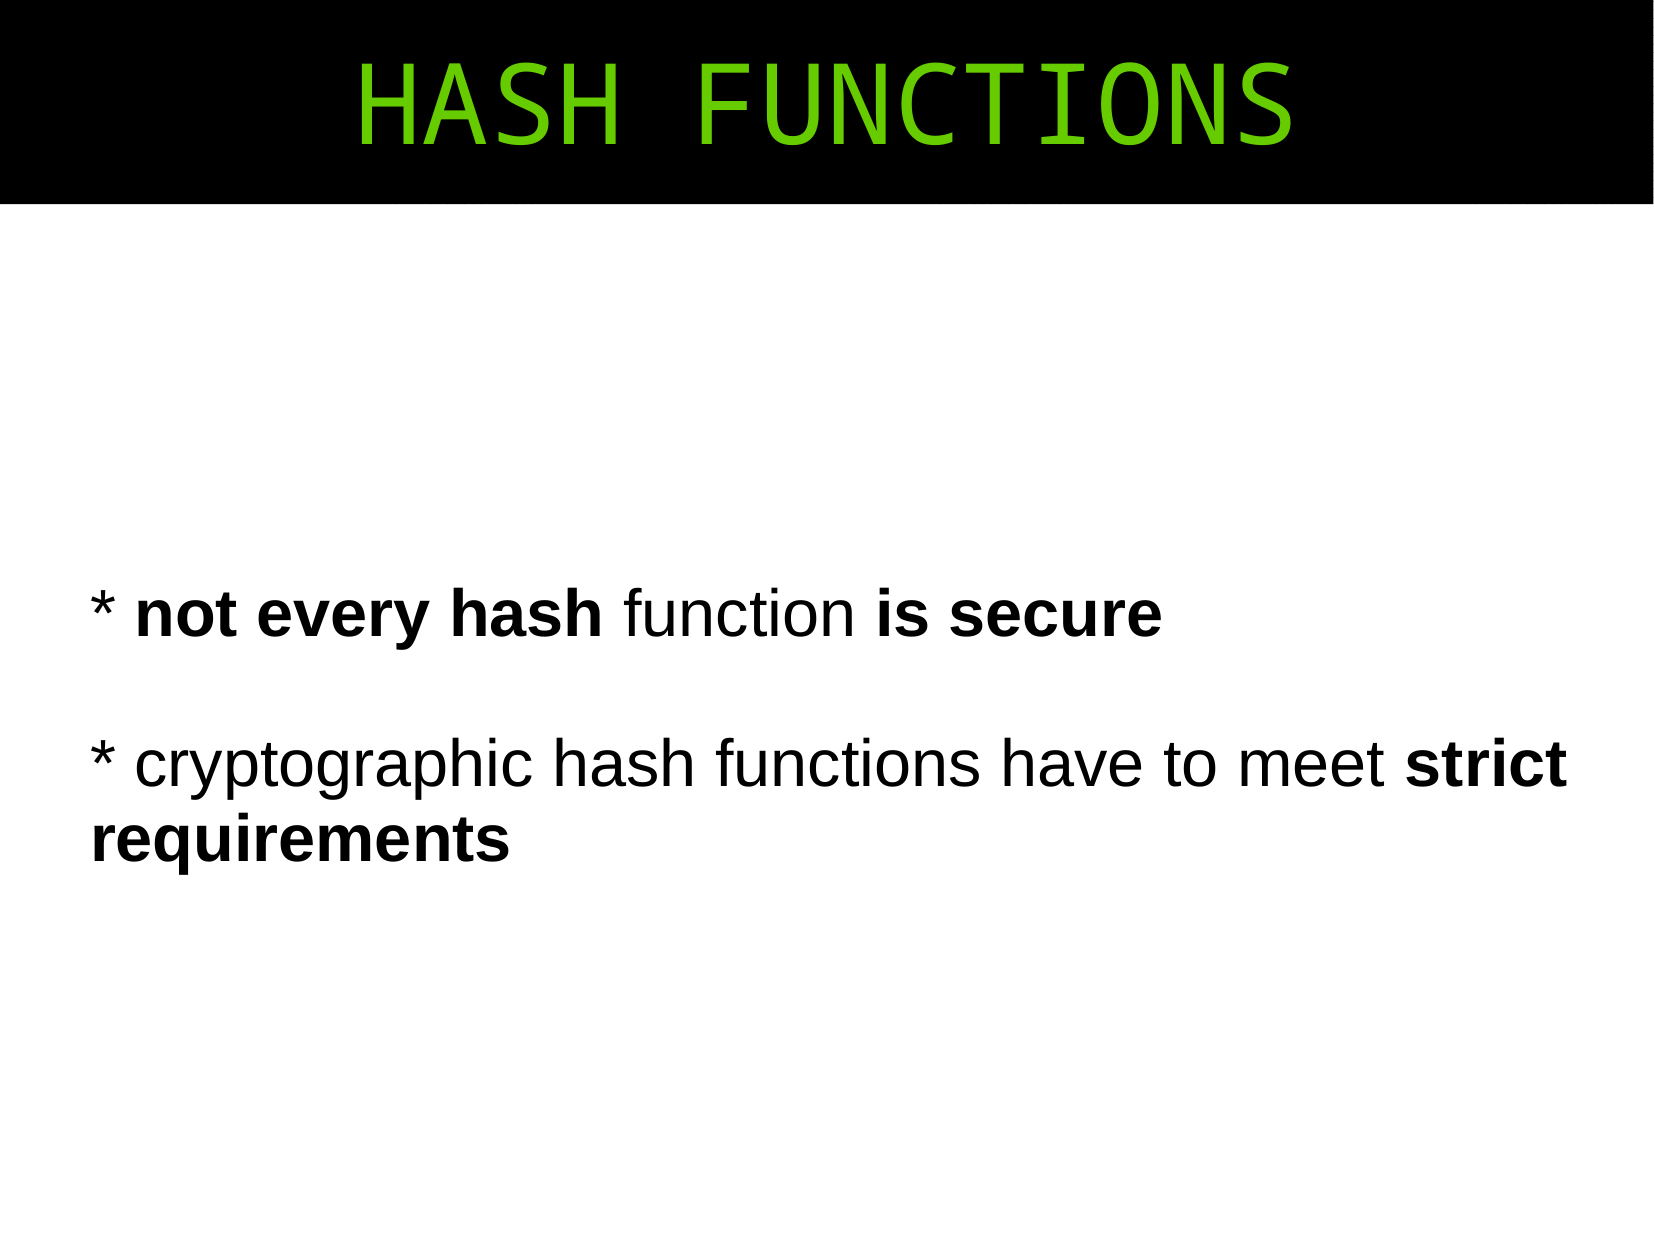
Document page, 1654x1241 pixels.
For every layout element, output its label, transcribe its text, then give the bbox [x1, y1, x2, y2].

title HASH FUNCTIONS [0, 0, 1654, 205]
subtitle * not every hash function is secure * cryptographic hash functions have to meet strict requirements [90, 305, 1621, 1146]
